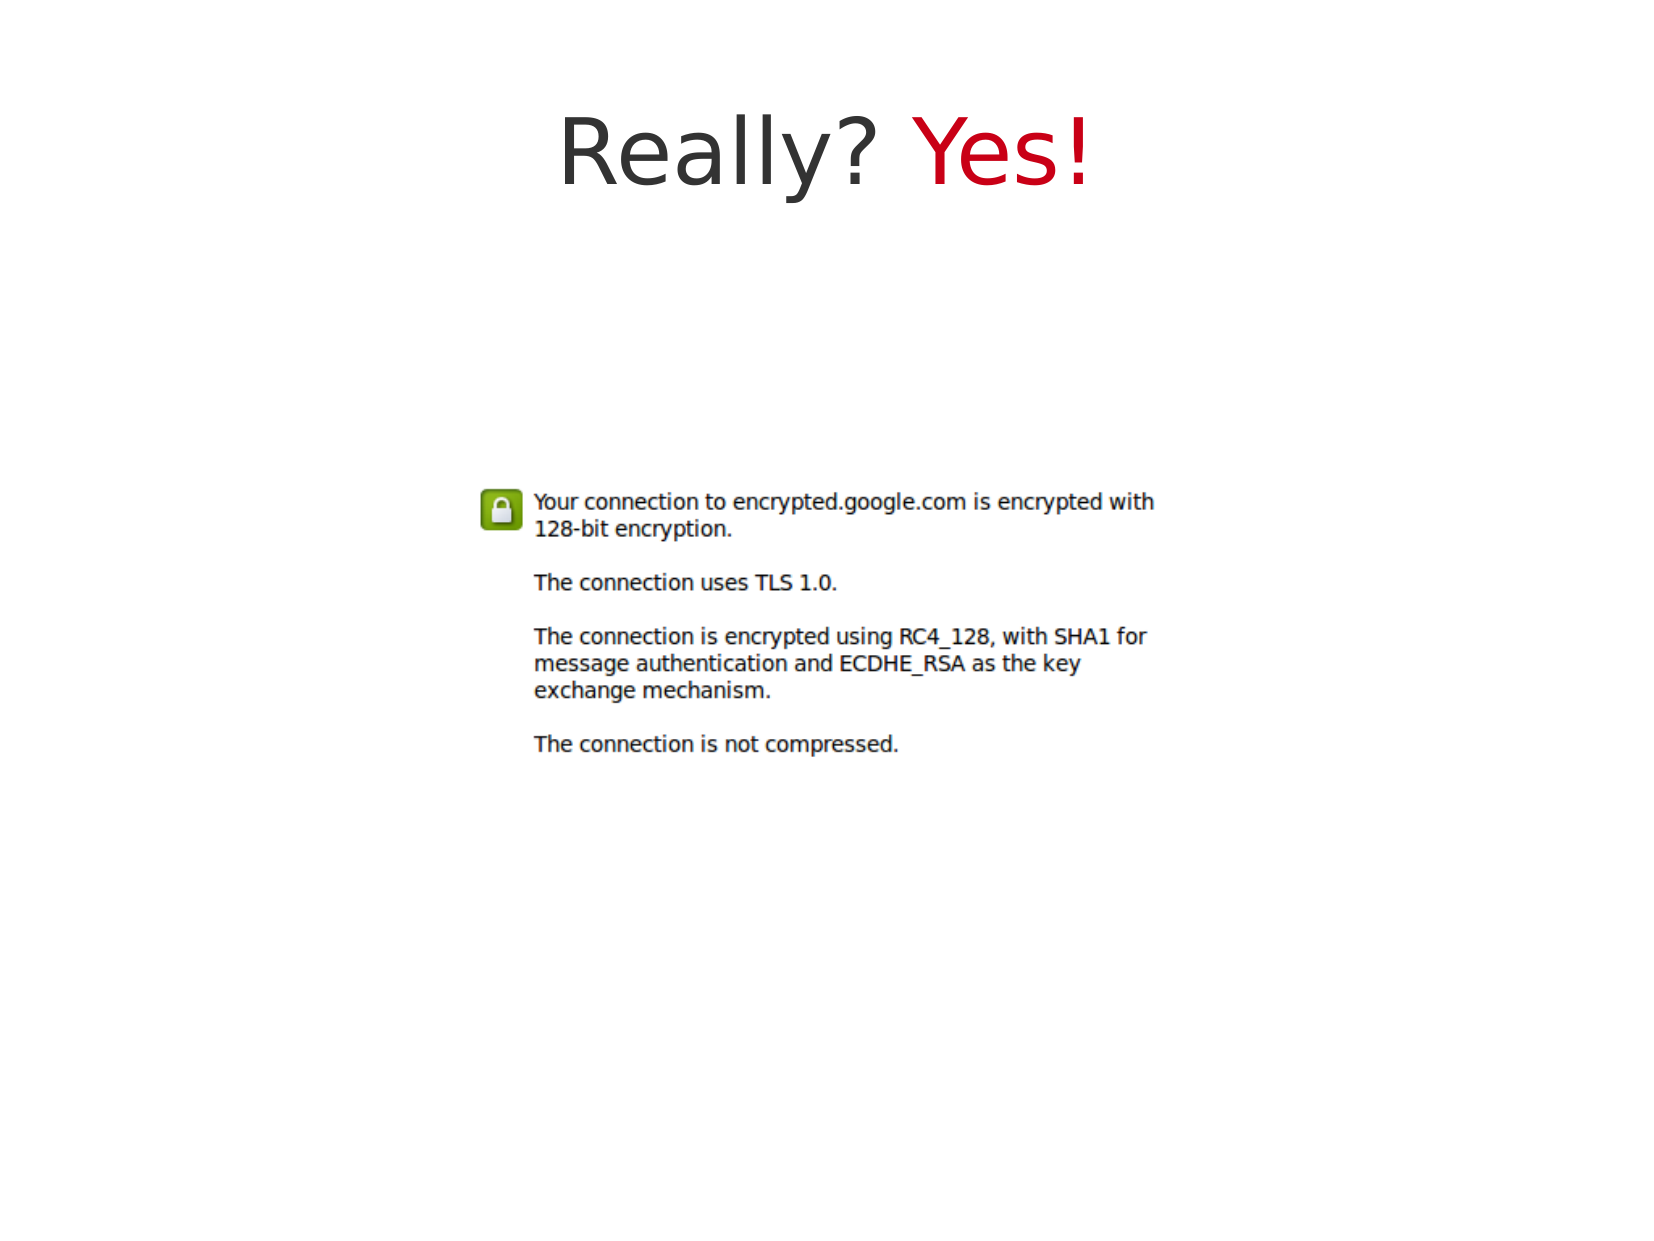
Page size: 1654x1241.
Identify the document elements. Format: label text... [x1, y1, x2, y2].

title Really? Yes! [82, 49, 1571, 257]
picture [468, 464, 1185, 776]
